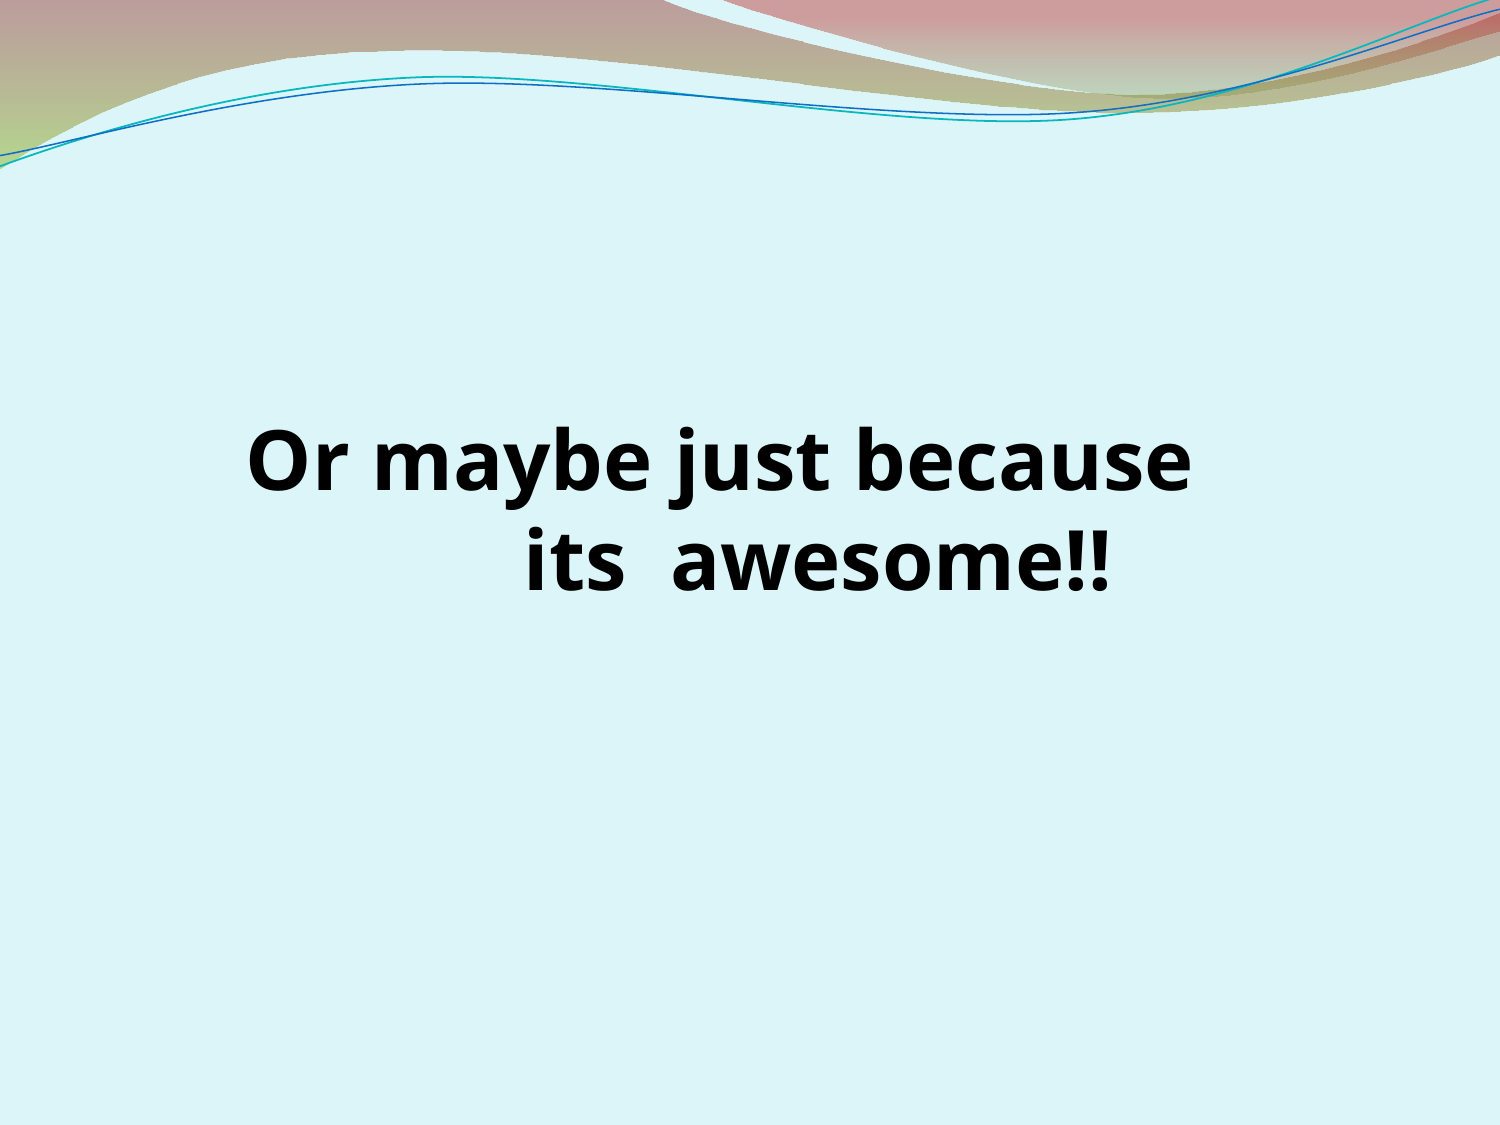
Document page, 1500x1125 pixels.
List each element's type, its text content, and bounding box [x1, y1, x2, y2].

text_box Or maybe just because its awesome!! [62, 399, 1400, 615]
